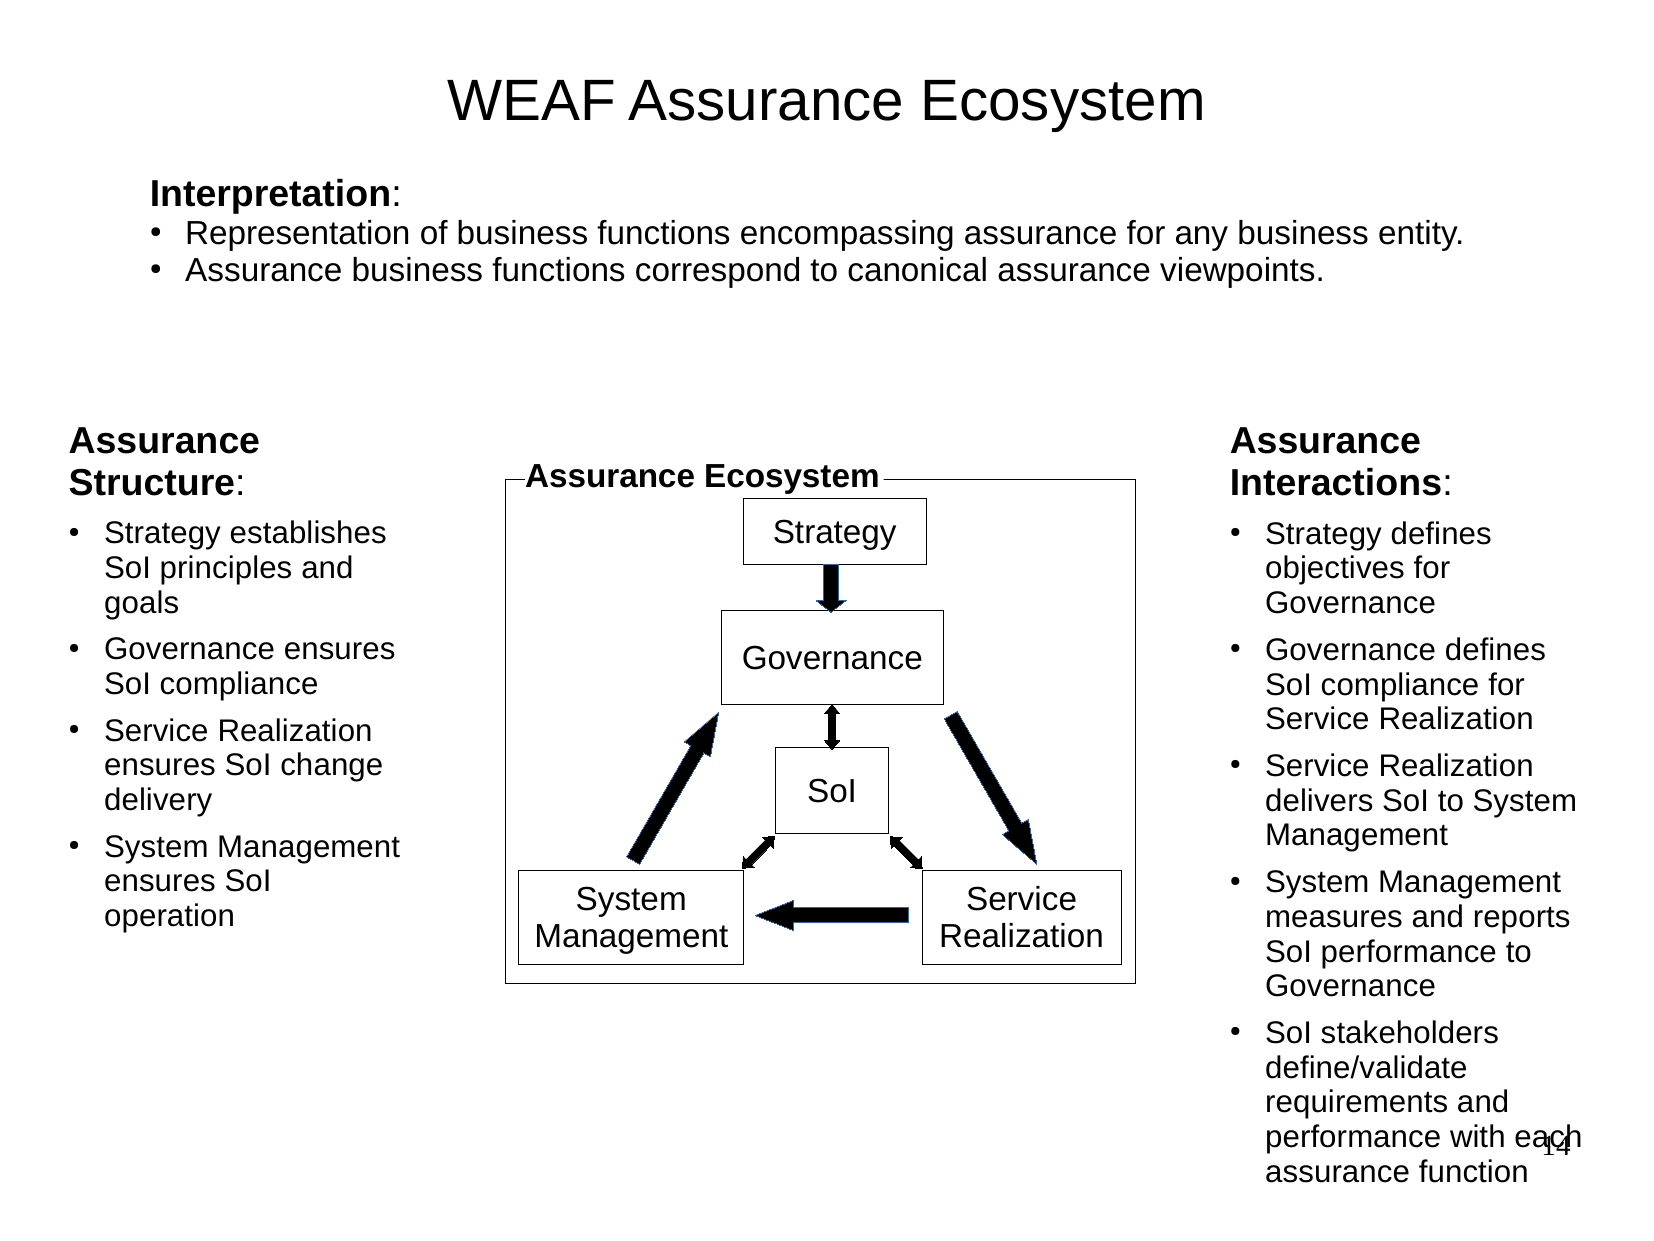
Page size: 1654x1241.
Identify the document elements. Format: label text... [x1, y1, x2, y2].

text_box Strategy [743, 498, 927, 565]
text_box [944, 711, 1037, 865]
text_box Assurance Ecosystem [525, 450, 884, 539]
text_box Interpretation: Representation of business functions encompassing assurance for any business entity. Assurance business functions correspond to canonical assurance viewpoints. [135, 165, 1546, 296]
text_box [824, 704, 840, 750]
text_box System Management [518, 870, 744, 965]
text_box [816, 564, 847, 613]
title WEAF Assurance Ecosystem [82, 49, 1571, 151]
text_box SoI [775, 747, 889, 834]
text_box [890, 836, 923, 869]
text_box Governance [721, 610, 944, 705]
text_box [755, 900, 909, 931]
text_box Service Realization [922, 870, 1122, 965]
text_box Assurance Structure: Strategy establishes SoI principles and goals Governance ensures SoI compliance Service Realization ensures SoI change delivery System Management ensures SoI operation [53, 412, 420, 1056]
text_box [626, 712, 719, 865]
text_box Assurance Interactions: Strategy defines objectives for Governance Governance defines SoI compliance for Service Realization Service Realization delivers SoI to System Management System Management measures and reports SoI performance to Governance SoI stakeholders define/validate requirements and performance with each assurance function [1215, 412, 1606, 1197]
text_box [742, 836, 775, 869]
